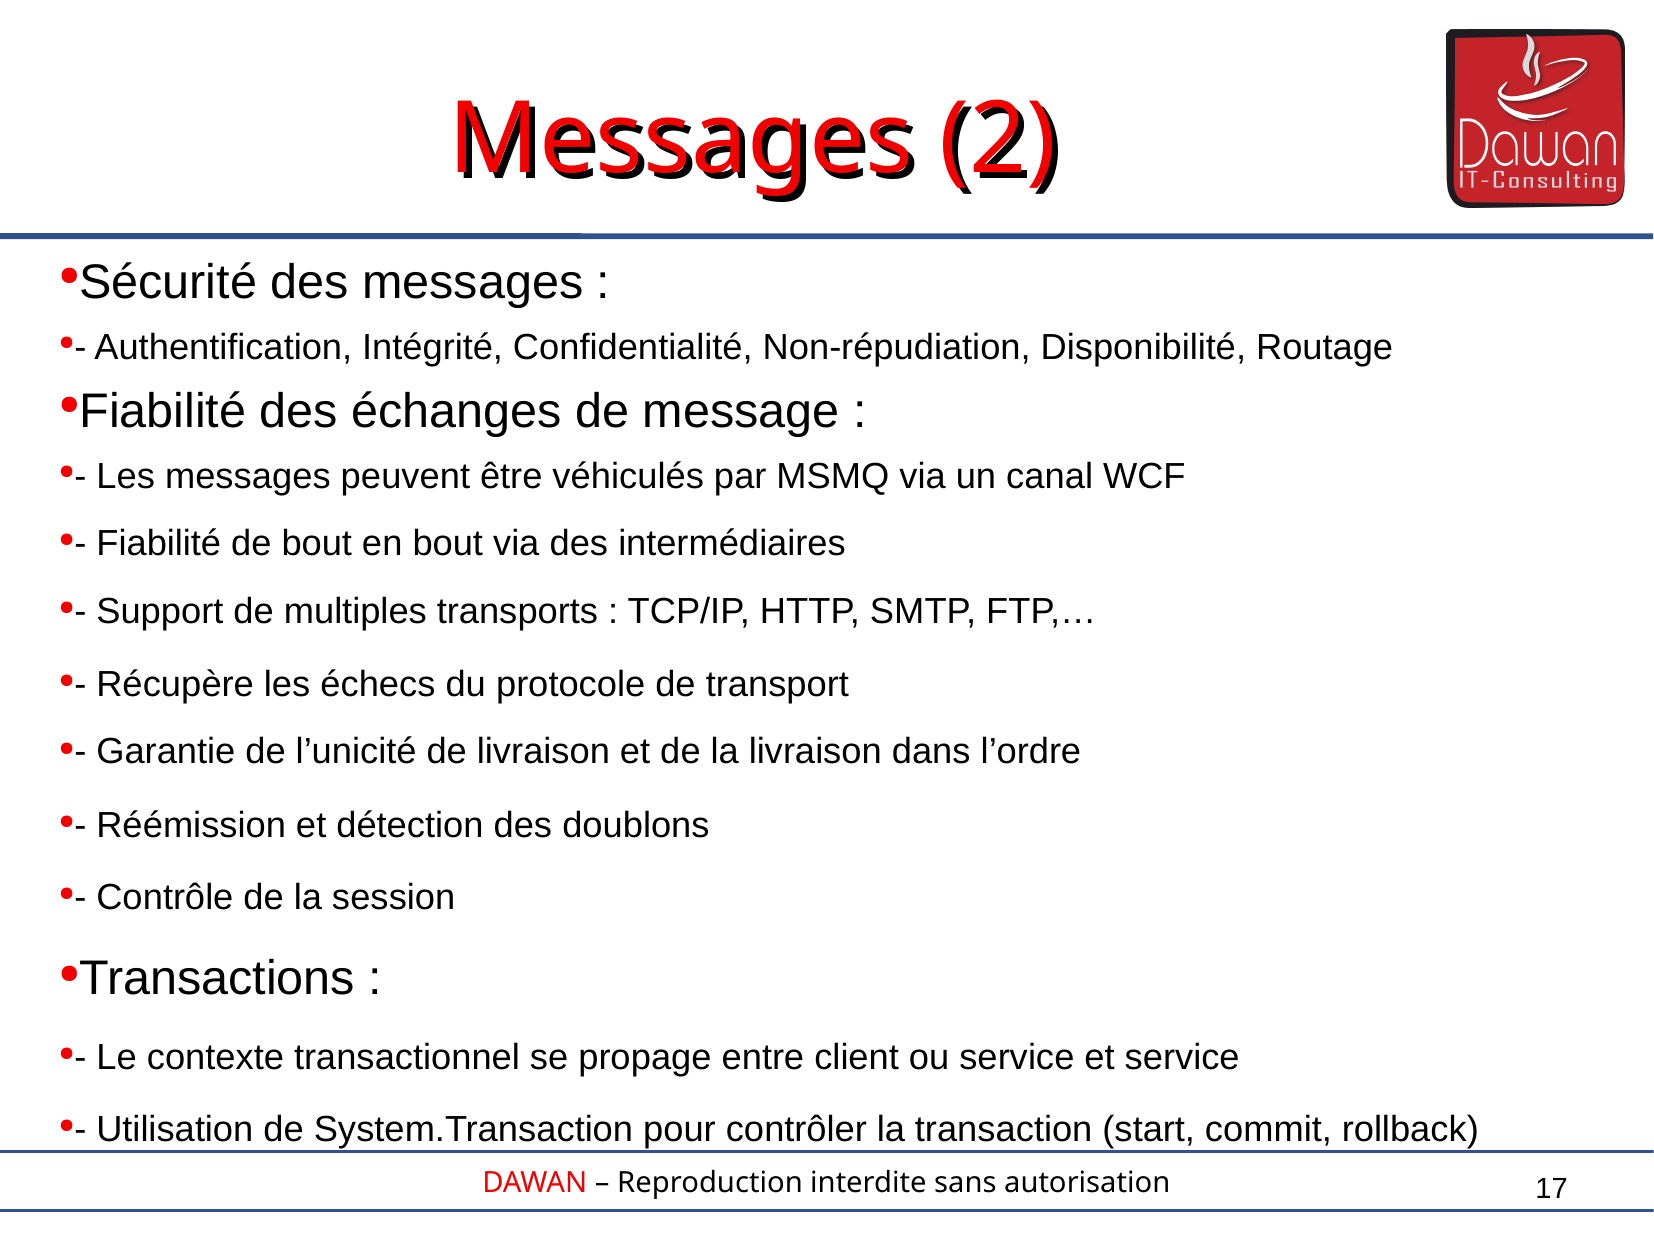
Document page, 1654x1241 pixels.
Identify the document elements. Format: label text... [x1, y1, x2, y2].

list Sécurité des messages : - Authentification, Intégrité, Confidentialité, Non-répudiation, Disponibilité, Routage Fiabilité des échanges de message : - Les messages peuvent être véhiculés par MSMQ via un canal WCF - Fiabilité de bout en bout via des intermédiaires - Support de multiples transports : TCP/IP, HTTP, SMTP, FTP,… - Récupère les échecs du protocole de transport - Garantie de l’unicité de livraison et de la livraison dans l’ordre - Réémission et détection des doublons - Contrôle de la session Transactions : - Le contexte transactionnel se propage entre client ou service et service - Utilisation de System.Transaction pour contrôler la transaction (start, commit, rollback) [59, 265, 1595, 1159]
title Messages (2) [59, 29, 1447, 237]
text_box [1535, 1169, 1595, 1234]
